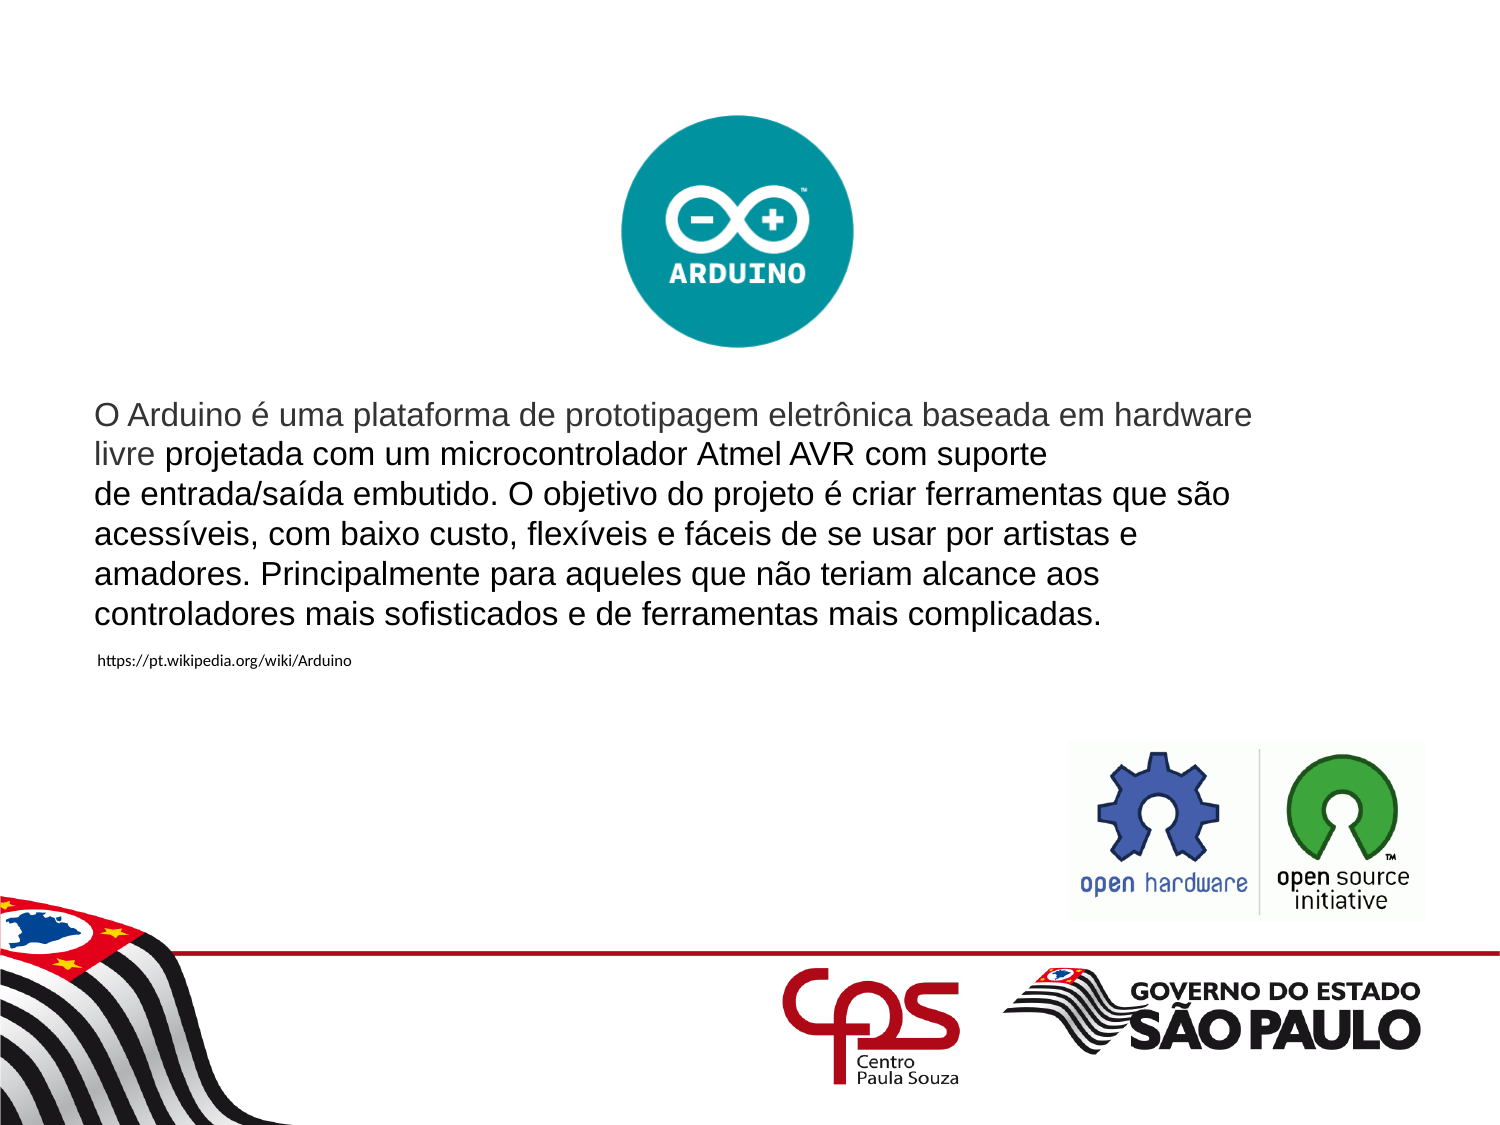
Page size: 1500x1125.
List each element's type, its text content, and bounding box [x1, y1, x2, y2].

text_box https://pt.wikipedia.org/wiki/Arduino [82, 642, 368, 678]
picture [0, 741, 1500, 1125]
text_box O Arduino é uma plataforma de prototipagem eletrônica baseada em hardware livre projetada com um microcontrolador Atmel AVR com suporte de entrada/saída embutido. O objetivo do projeto é criar ferramentas que são acessíveis, com baixo custo, flexíveis e fáceis de se usar por artistas e amadores. Principalmente para aqueles que não teriam alcance aos controladores mais sofisticados e de ferramentas mais complicadas. [79, 385, 1285, 640]
picture [608, 110, 869, 358]
